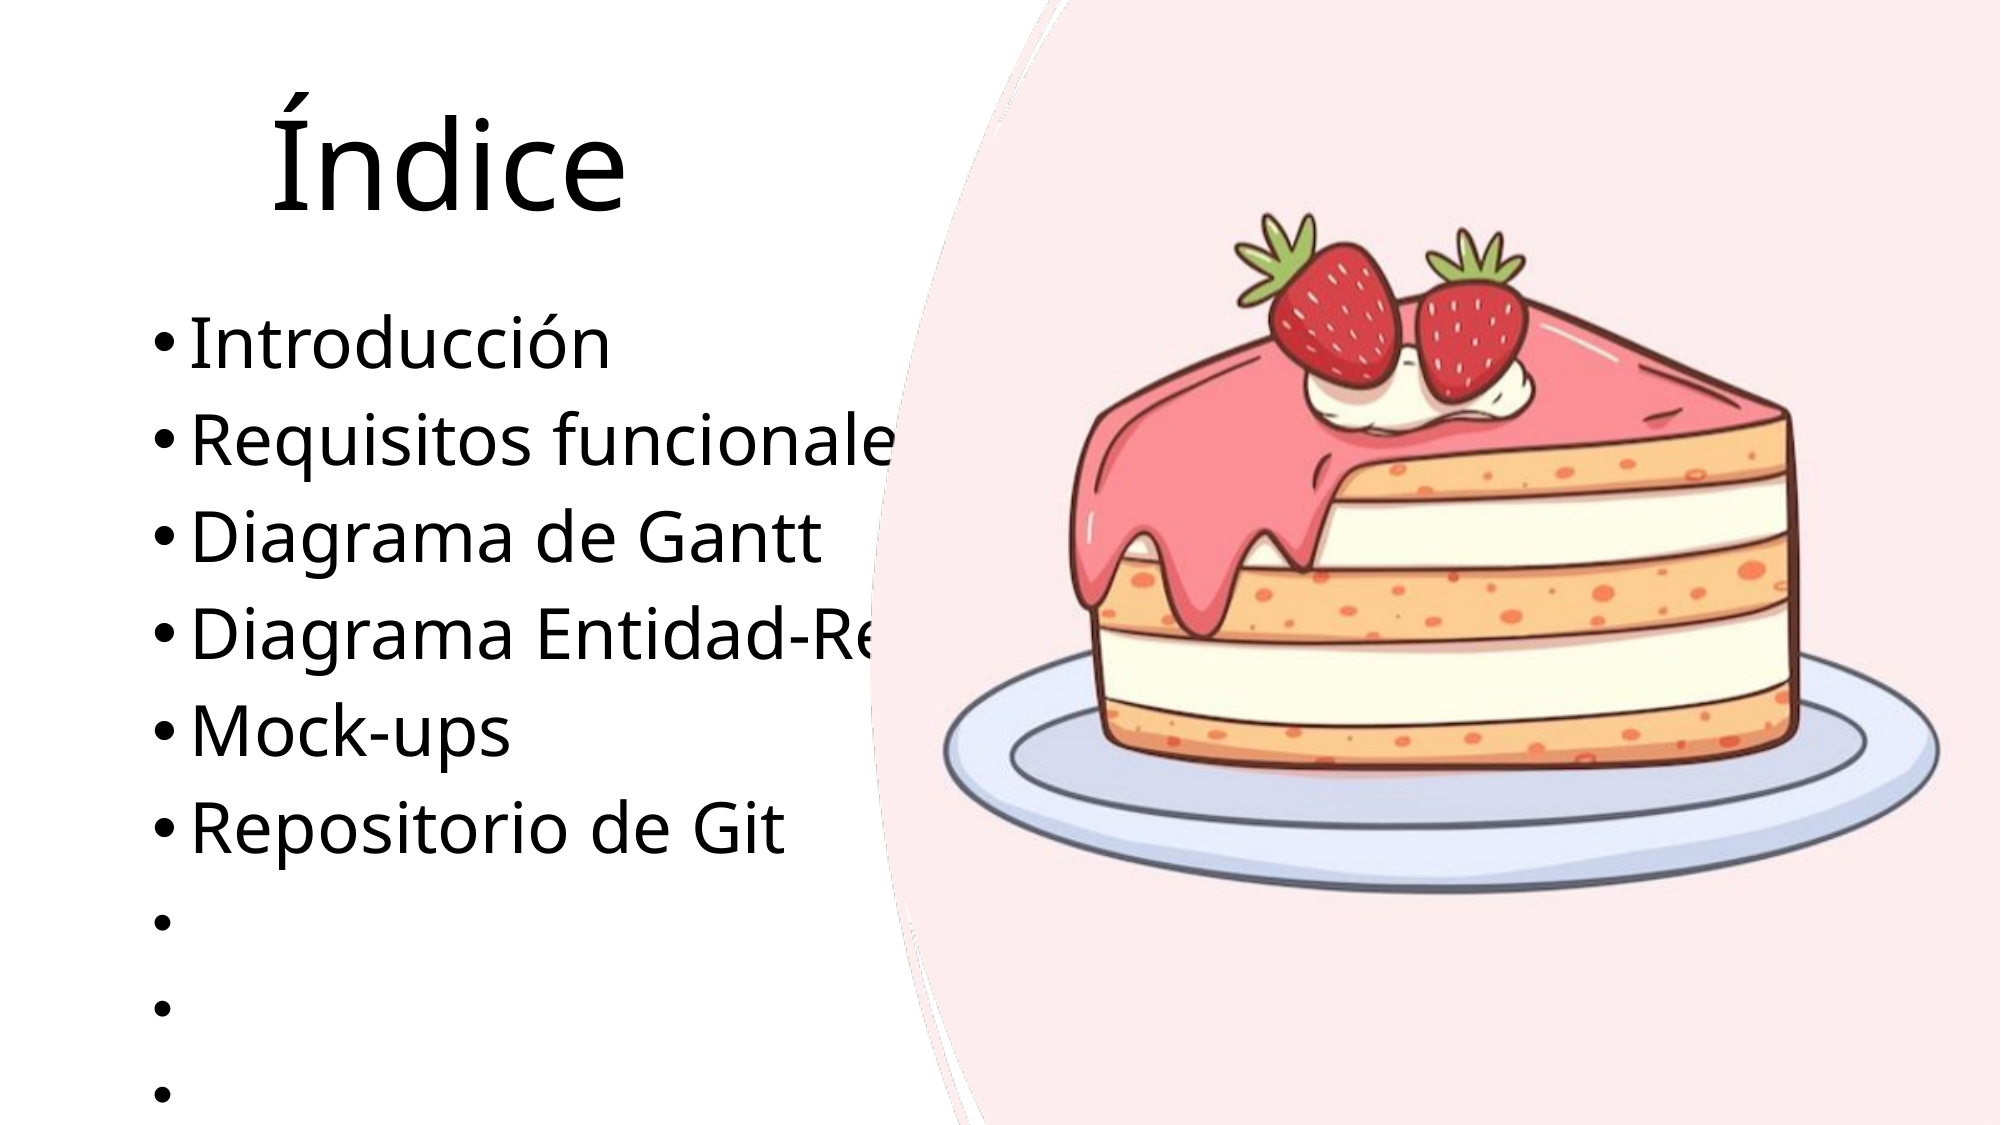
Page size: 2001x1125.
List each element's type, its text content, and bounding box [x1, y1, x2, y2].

picture [870, 0, 2000, 1125]
list Introducción Requisitos funcionales Diagrama de Gantt Diagrama Entidad-Relación Mock-ups Repositorio de Git [137, 299, 870, 1014]
title Índice [154, 59, 746, 281]
